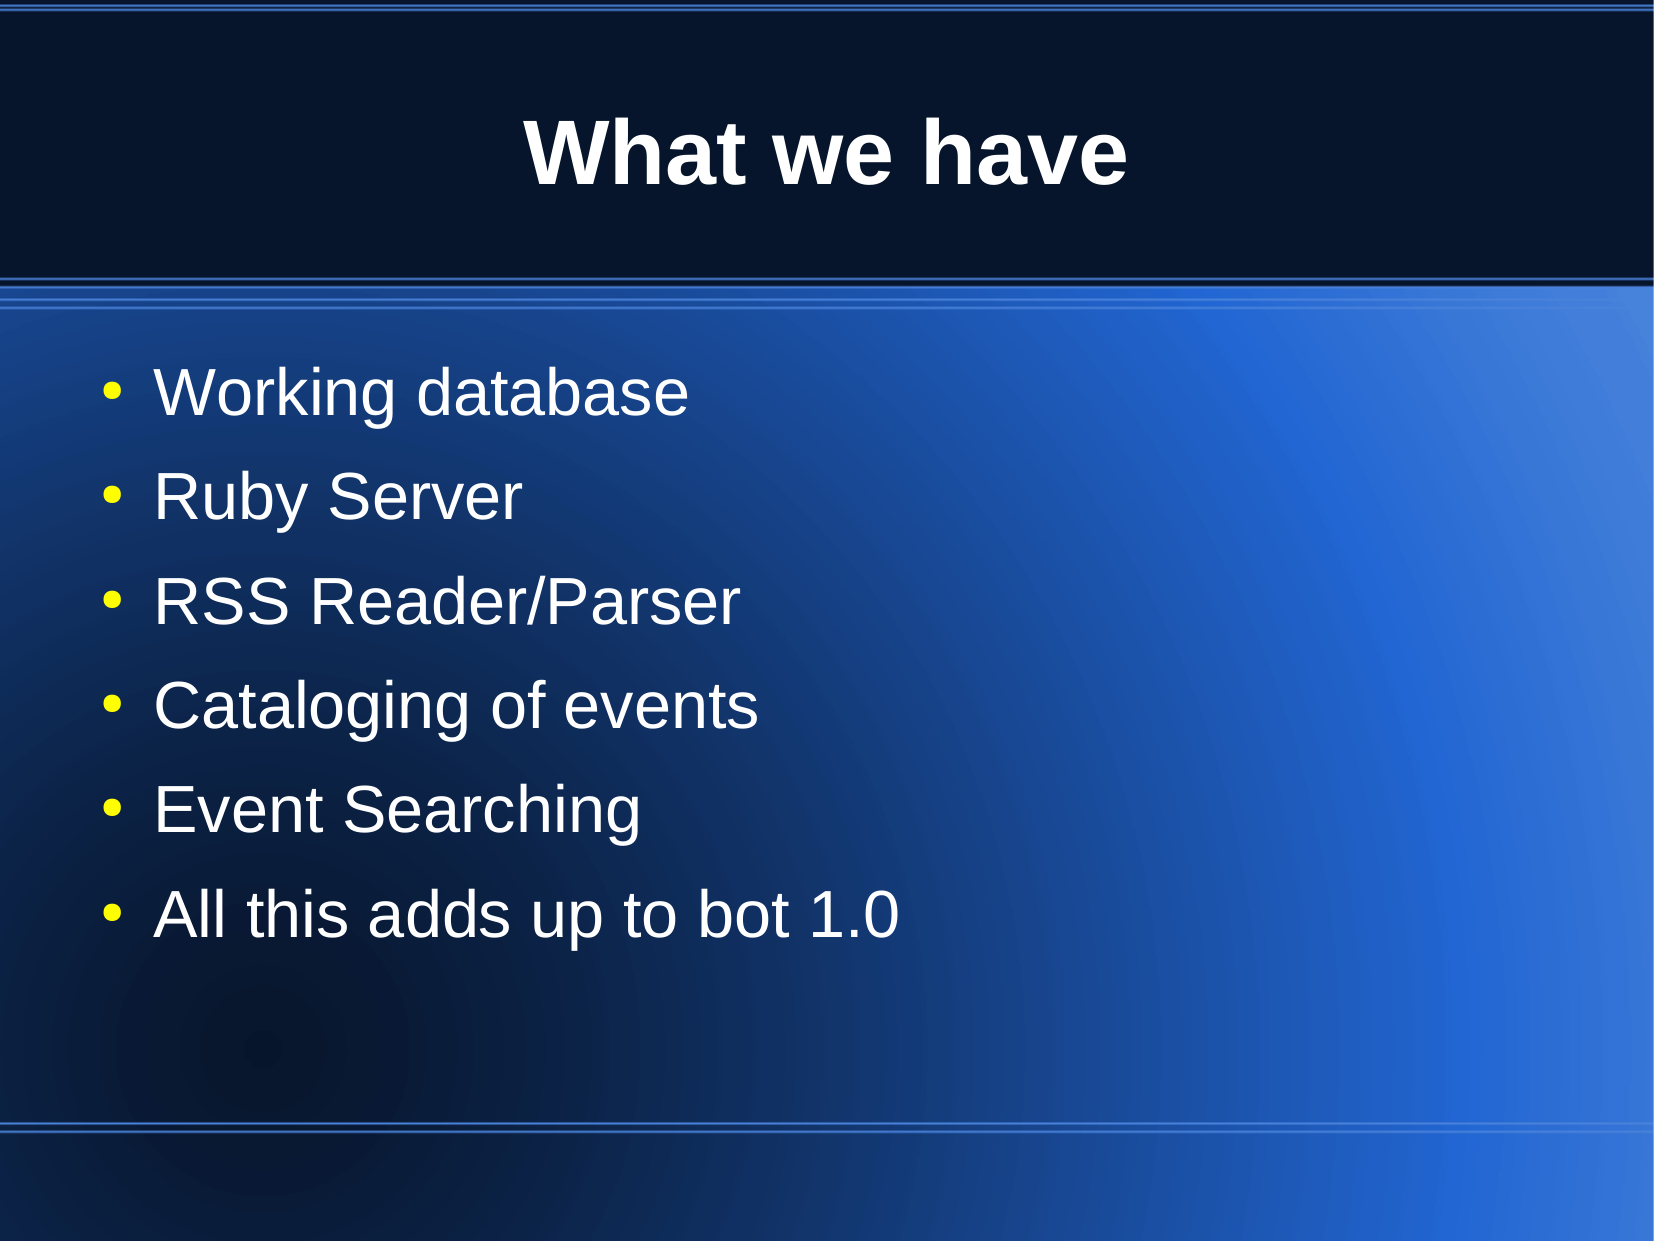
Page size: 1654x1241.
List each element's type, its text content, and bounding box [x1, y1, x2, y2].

list Working database Ruby Server RSS Reader/Parser Cataloging of events Event Searching All this adds up to bot 1.0 [82, 355, 1571, 1159]
picture [0, 0, 1654, 1241]
title What we have [82, 49, 1571, 257]
